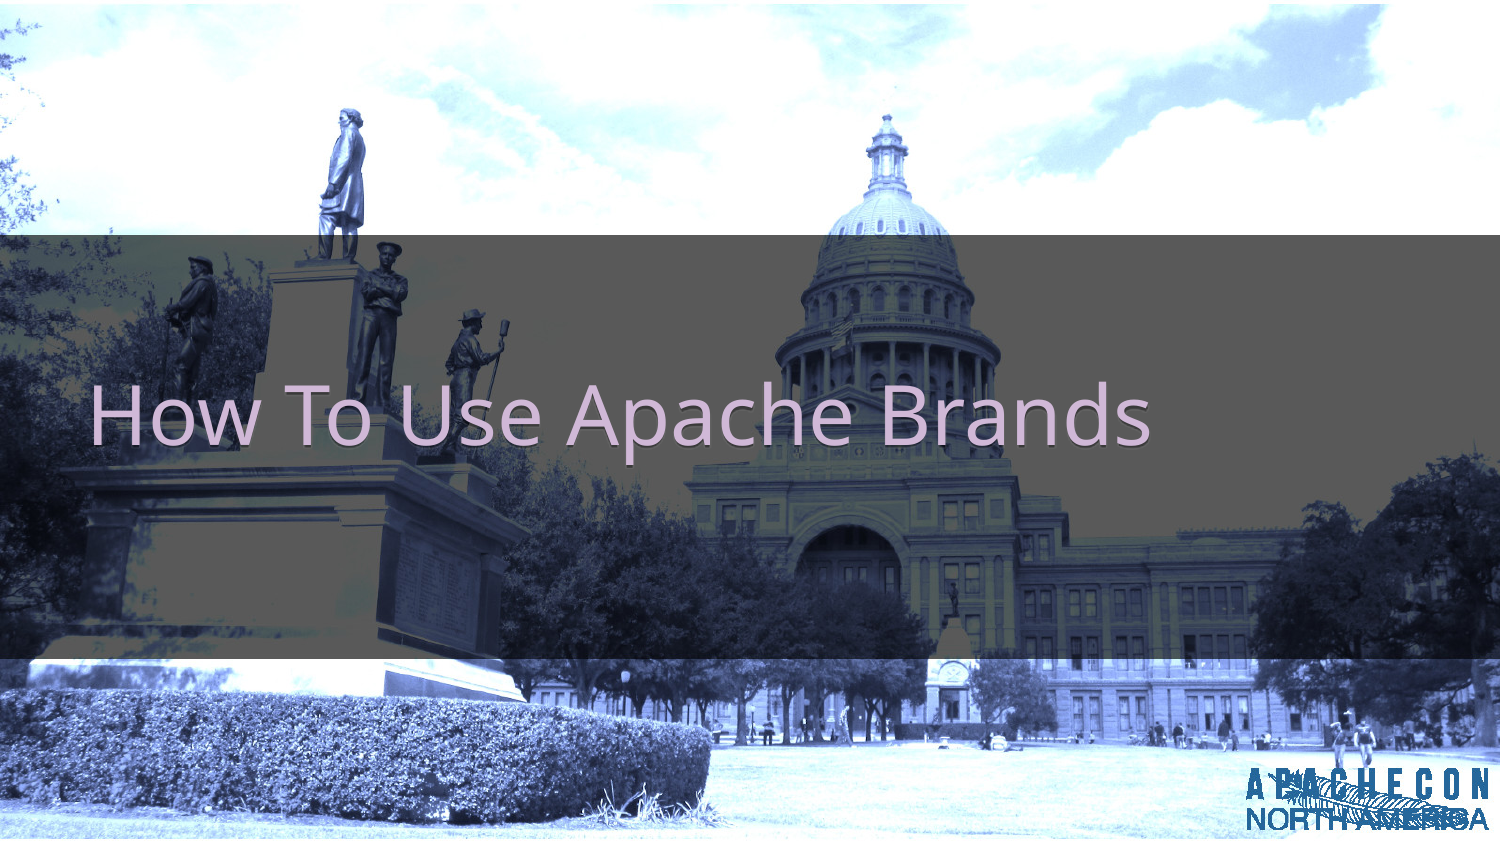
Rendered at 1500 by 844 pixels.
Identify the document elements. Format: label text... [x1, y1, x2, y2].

picture [0, 0, 1500, 844]
title How To Use Apache Brands [71, 354, 1347, 536]
